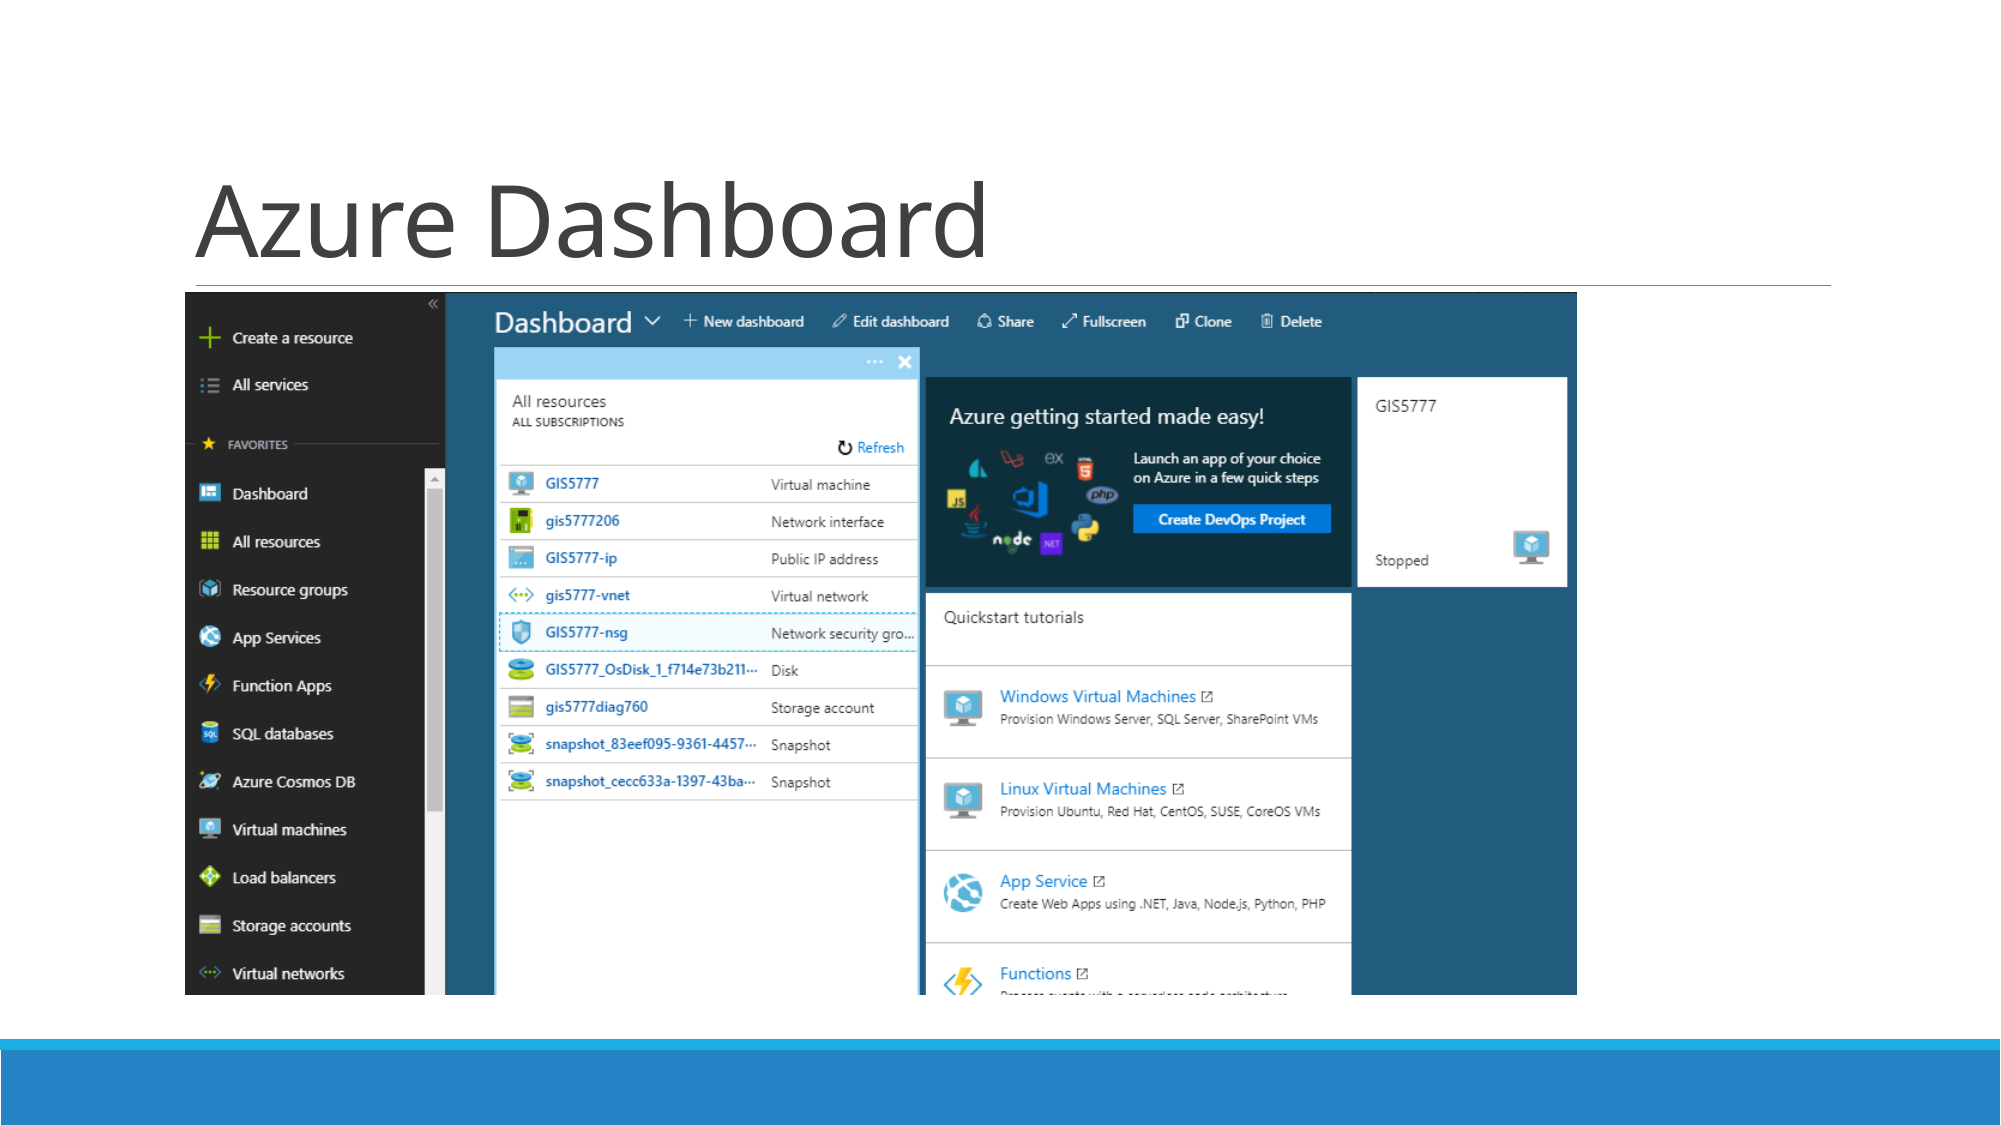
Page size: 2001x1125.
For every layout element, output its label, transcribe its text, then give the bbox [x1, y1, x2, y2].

title Azure Dashboard [180, 47, 1831, 286]
picture [185, 292, 1577, 995]
